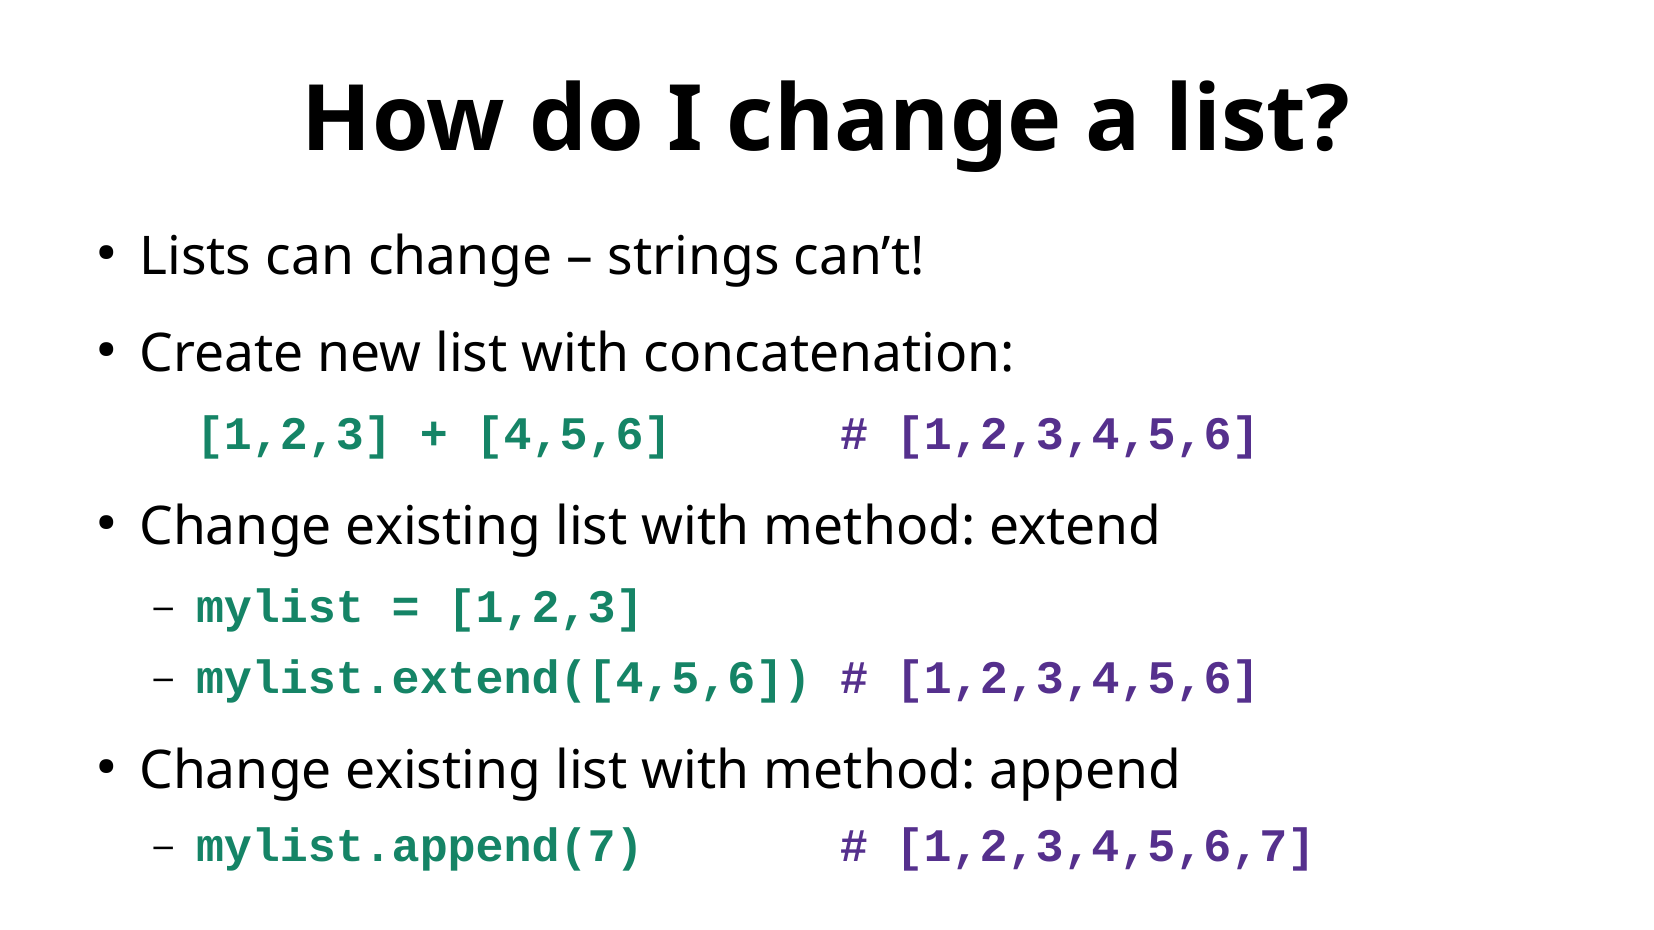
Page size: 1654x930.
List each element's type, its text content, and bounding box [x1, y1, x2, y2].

list Lists can change – strings can’t! Create new list with concatenation: [1,2,3] + [4,5,6] # [1,2,3,4,5,6] Change existing list with method: extend mylist = [1,2,3] mylist.extend([4,5,6]) # [1,2,3,4,5,6] Change existing list with method: append mylist.append(7) # [1,2,3,4,5,6,7] [82, 217, 1571, 877]
title How do I change a list? [82, 37, 1571, 193]
